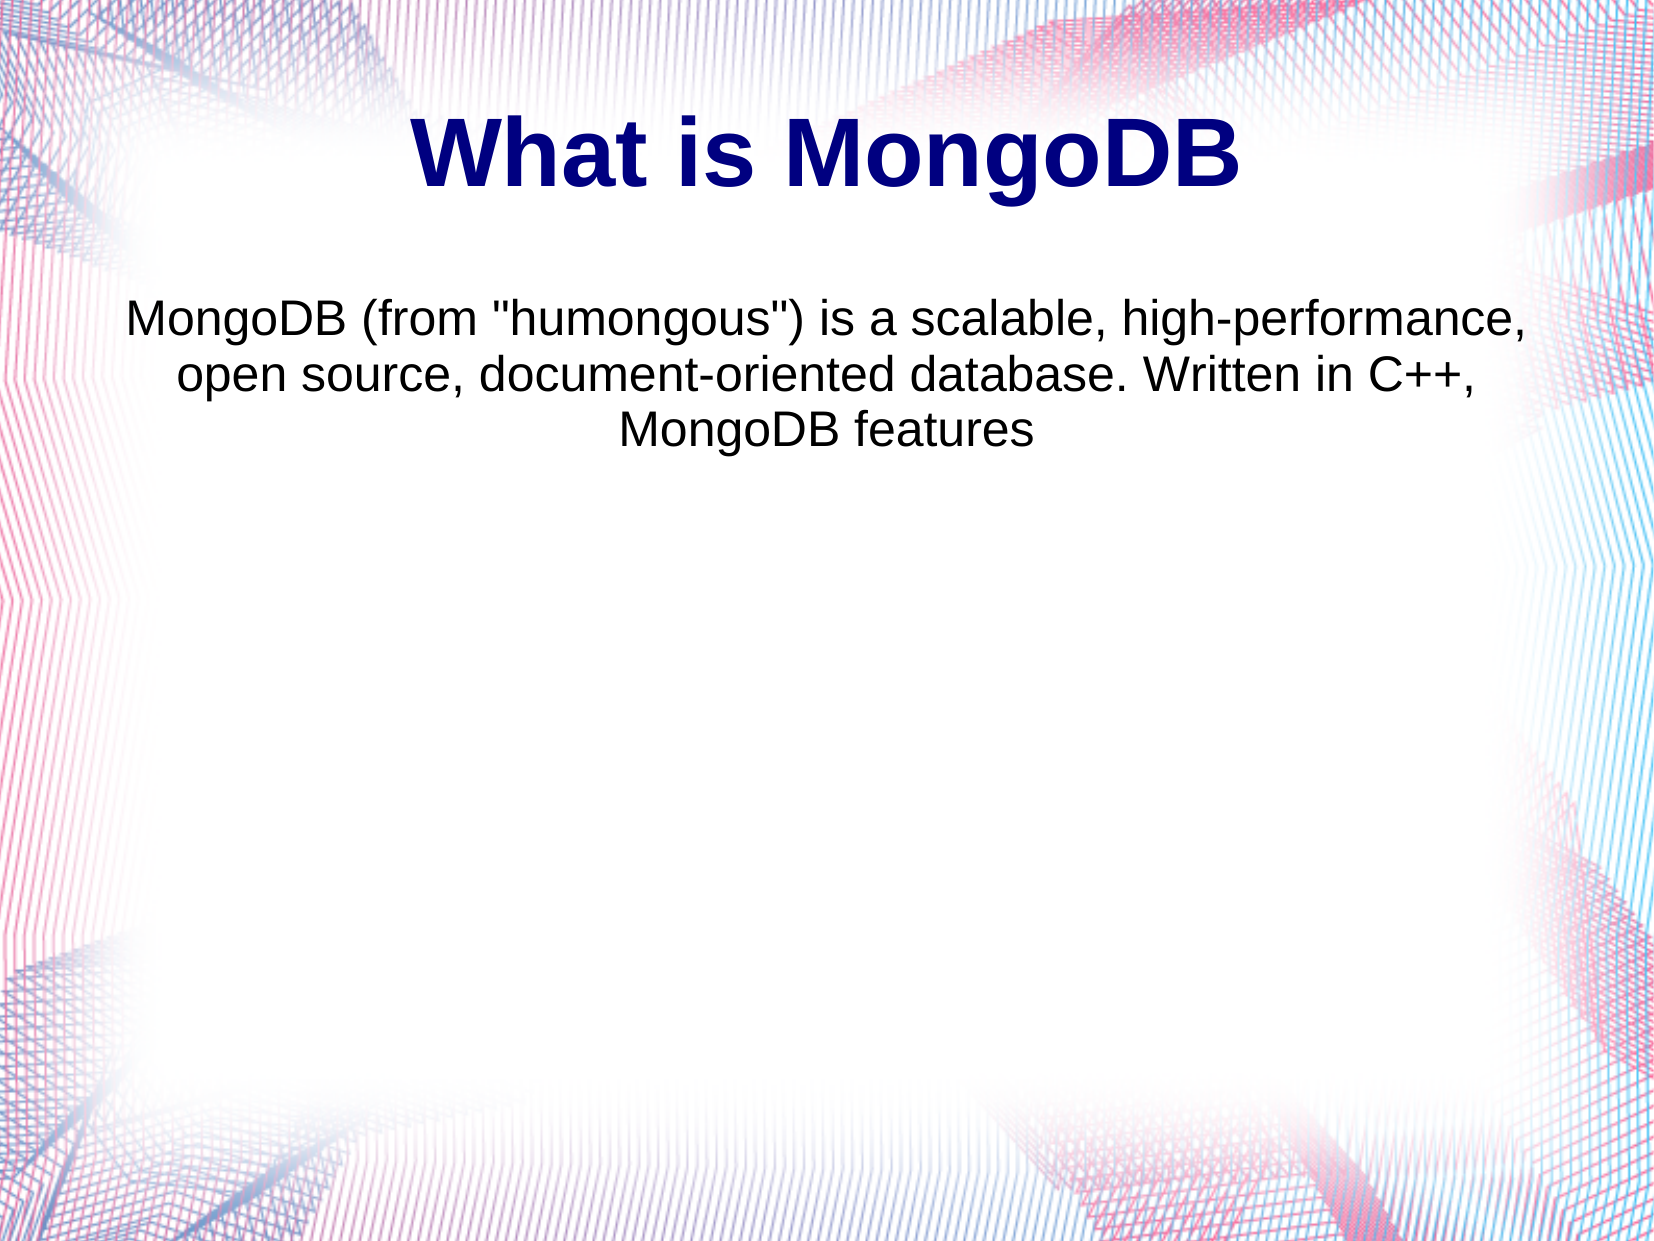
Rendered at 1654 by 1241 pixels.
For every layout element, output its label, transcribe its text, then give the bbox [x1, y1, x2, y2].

title What is MongoDB [82, 49, 1571, 257]
picture [0, 0, 1654, 1241]
list MongoDB (from "humongous") is a scalable, high-performance, open source, document-oriented database. Written in C++, MongoDB features [82, 290, 1571, 1109]
